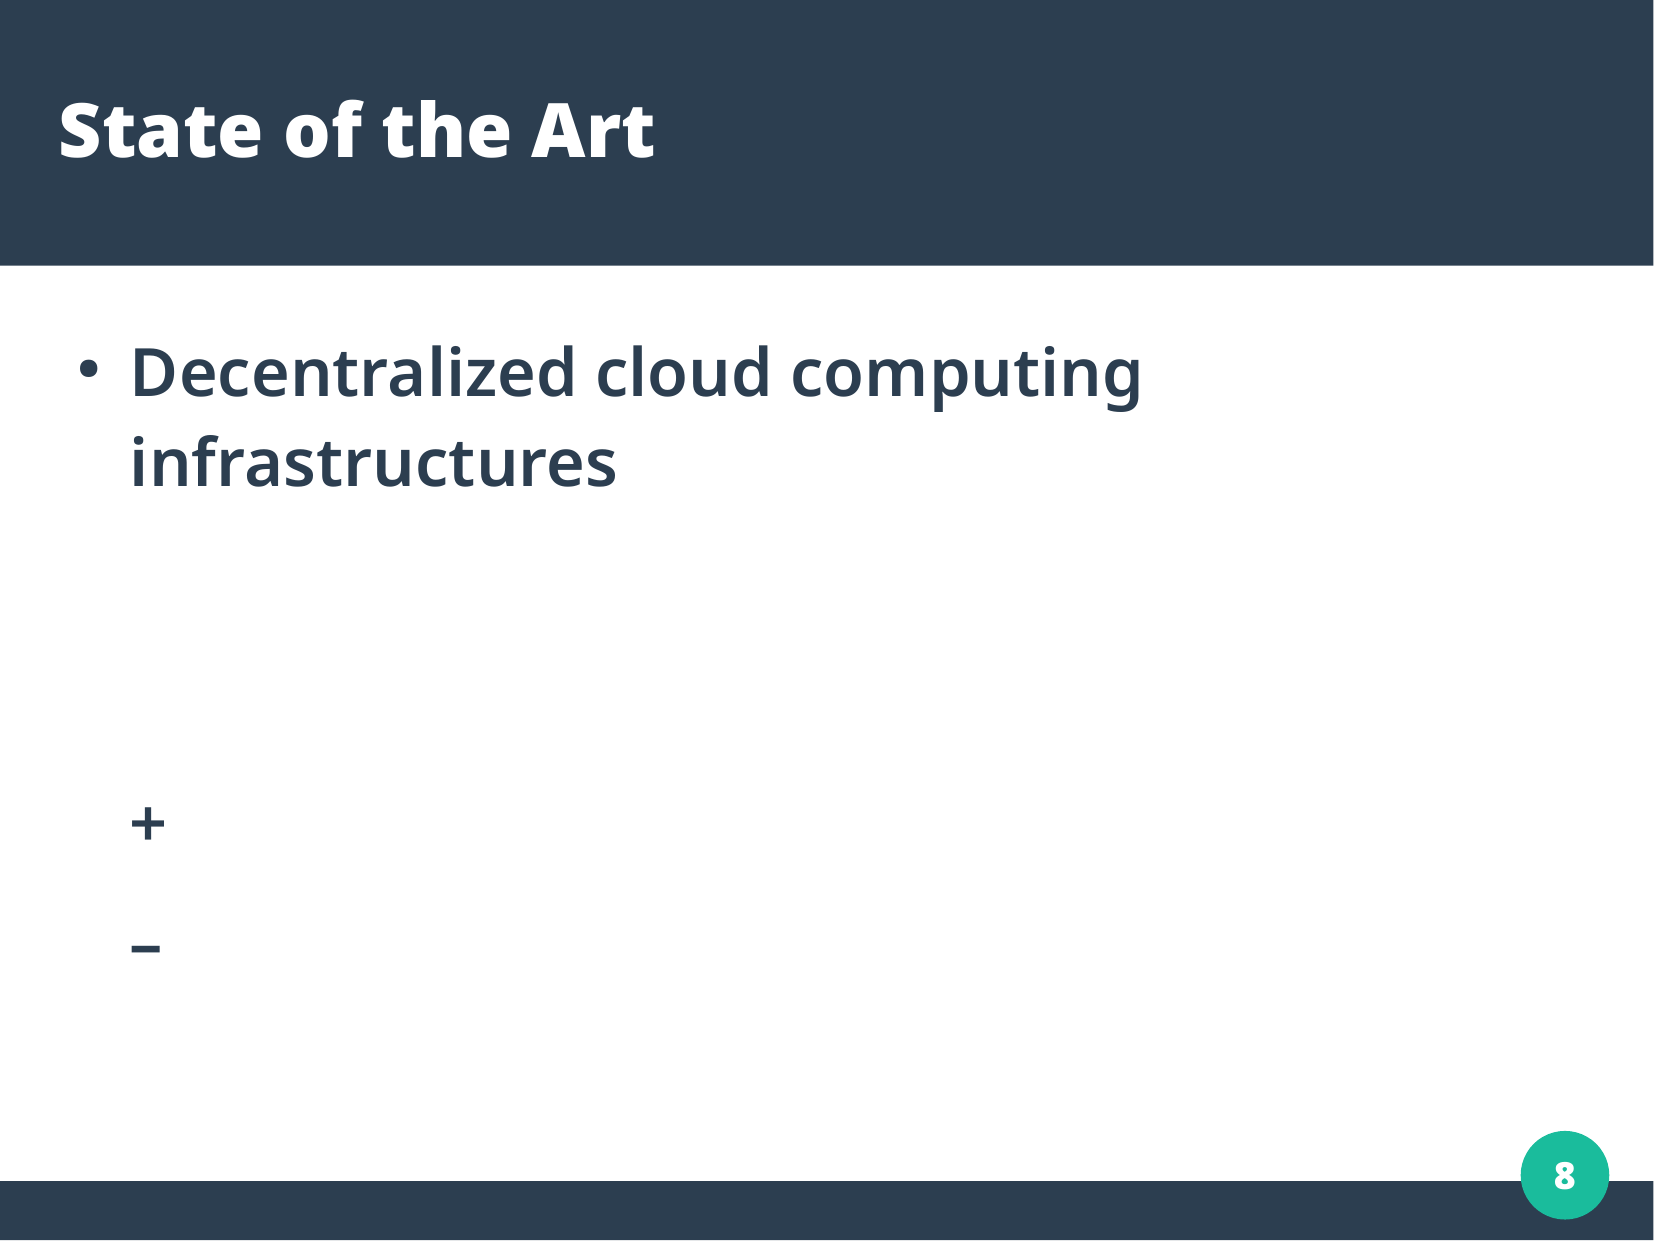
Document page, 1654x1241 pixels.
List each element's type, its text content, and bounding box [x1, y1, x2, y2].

list Decentralized cloud computing infrastructures + – [59, 324, 1595, 1152]
title State of the Art [59, 49, 1595, 207]
